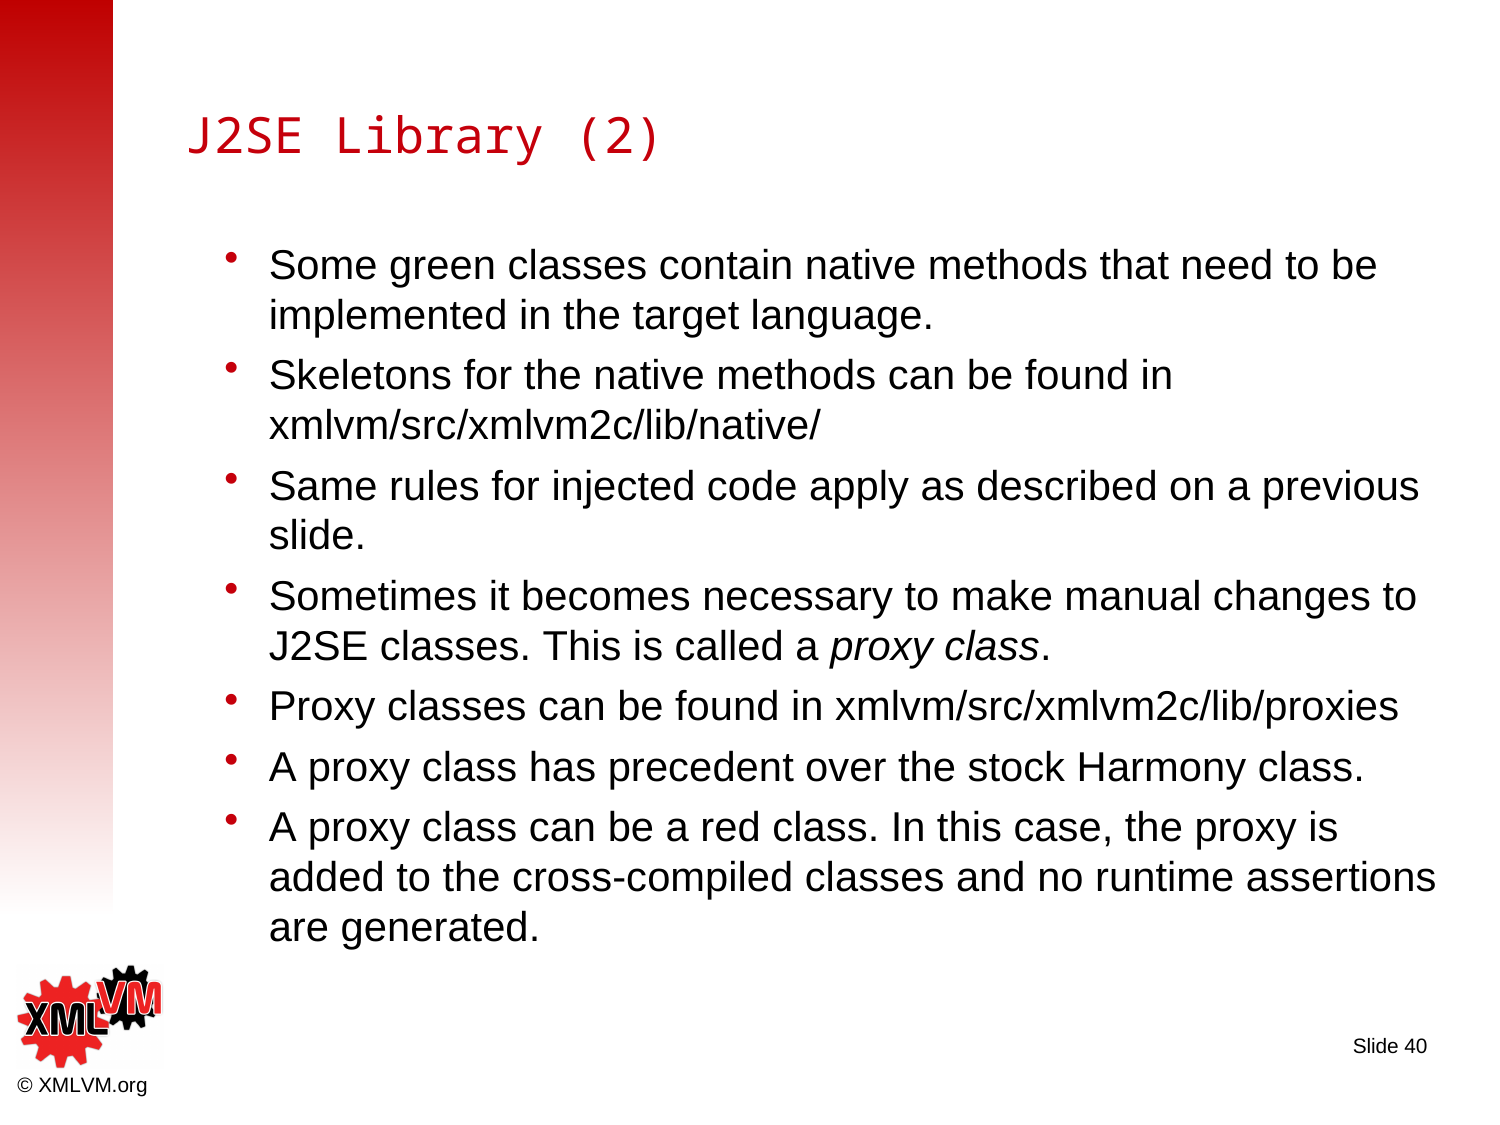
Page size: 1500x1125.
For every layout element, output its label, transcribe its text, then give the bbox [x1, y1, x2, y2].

picture [16, 964, 164, 1069]
title J2SE Library (2) [170, 74, 1447, 200]
list Some green classes contain native methods that need to be implemented in the target language. Skeletons for the native methods can be found in xmlvm/src/xmlvm2c/lib/native/ Same rules for injected code apply as described on a previous slide. Sometimes it becomes necessary to make manual changes to J2SE classes. This is called a proxy class. Proxy classes can be found in xmlvm/src/xmlvm2c/lib/proxies A proxy class has precedent over the stock Harmony class. A proxy class can be a red class. In this case, the proxy is added to the cross-compiled classes and no runtime assertions are generated. [224, 237, 1447, 986]
